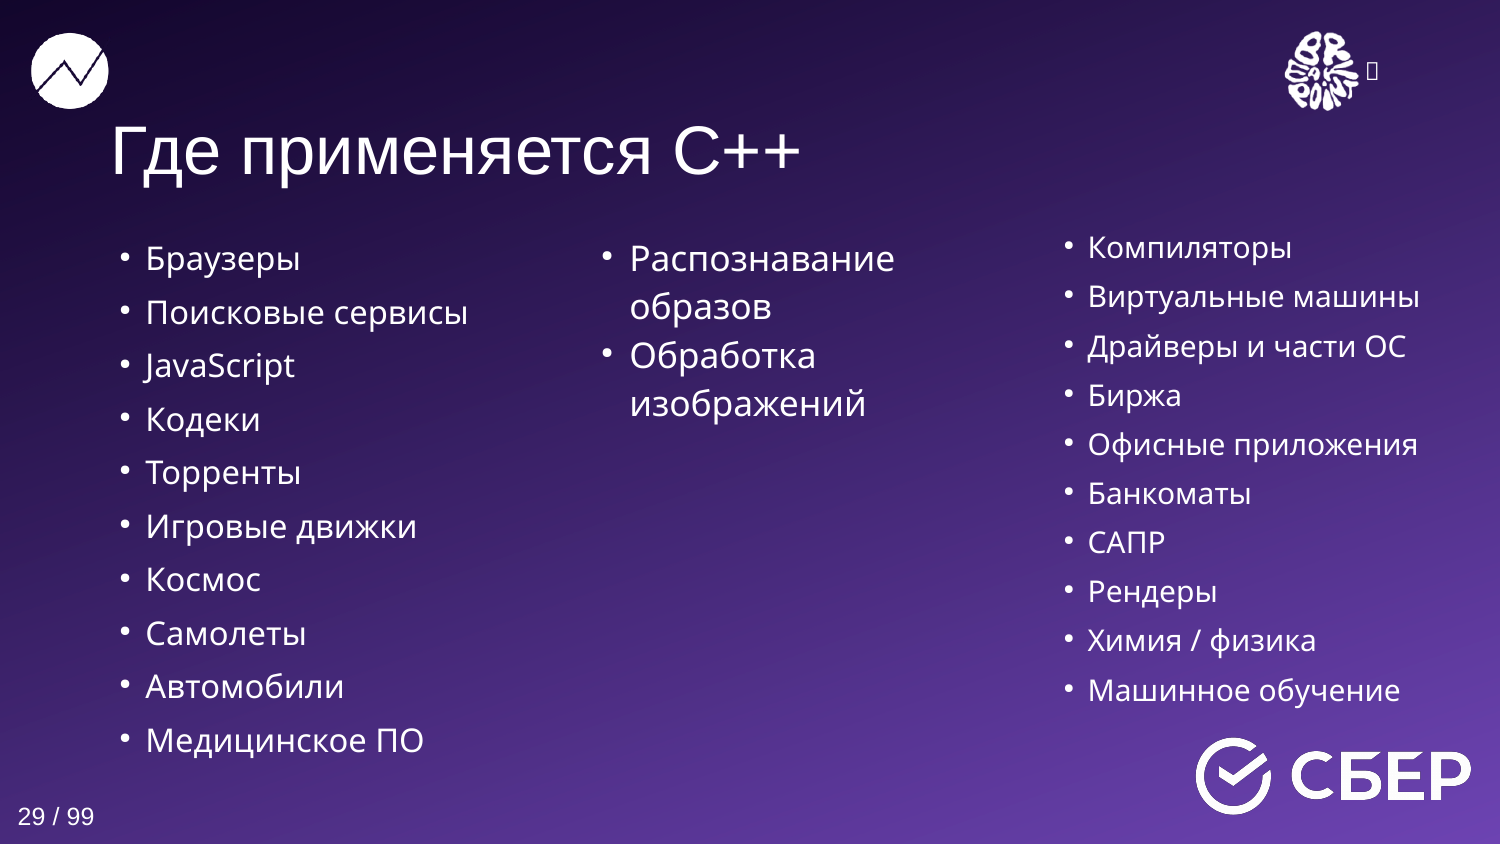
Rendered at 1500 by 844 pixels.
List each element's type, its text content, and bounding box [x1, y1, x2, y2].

text_box 🐙 [1364, 36, 1489, 107]
list Компиляторы Виртуальные машины Драйверы и части ОС Биржа Офисные приложения Банкоматы САПР Рендеры Химия / физика Машинное обучение [1048, 189, 1433, 725]
title Где применяется C++ [103, 100, 1397, 205]
list Браузеры Поисковые сервисы JavaScript Кодеки Торренты Игровые движки Космос Самолеты Автомобили Медицинское ПО [103, 195, 480, 788]
text_box <number> / 99 [2, 795, 632, 839]
list Распознавание образов Обработка изображений [584, 183, 927, 436]
picture [0, 0, 1500, 844]
